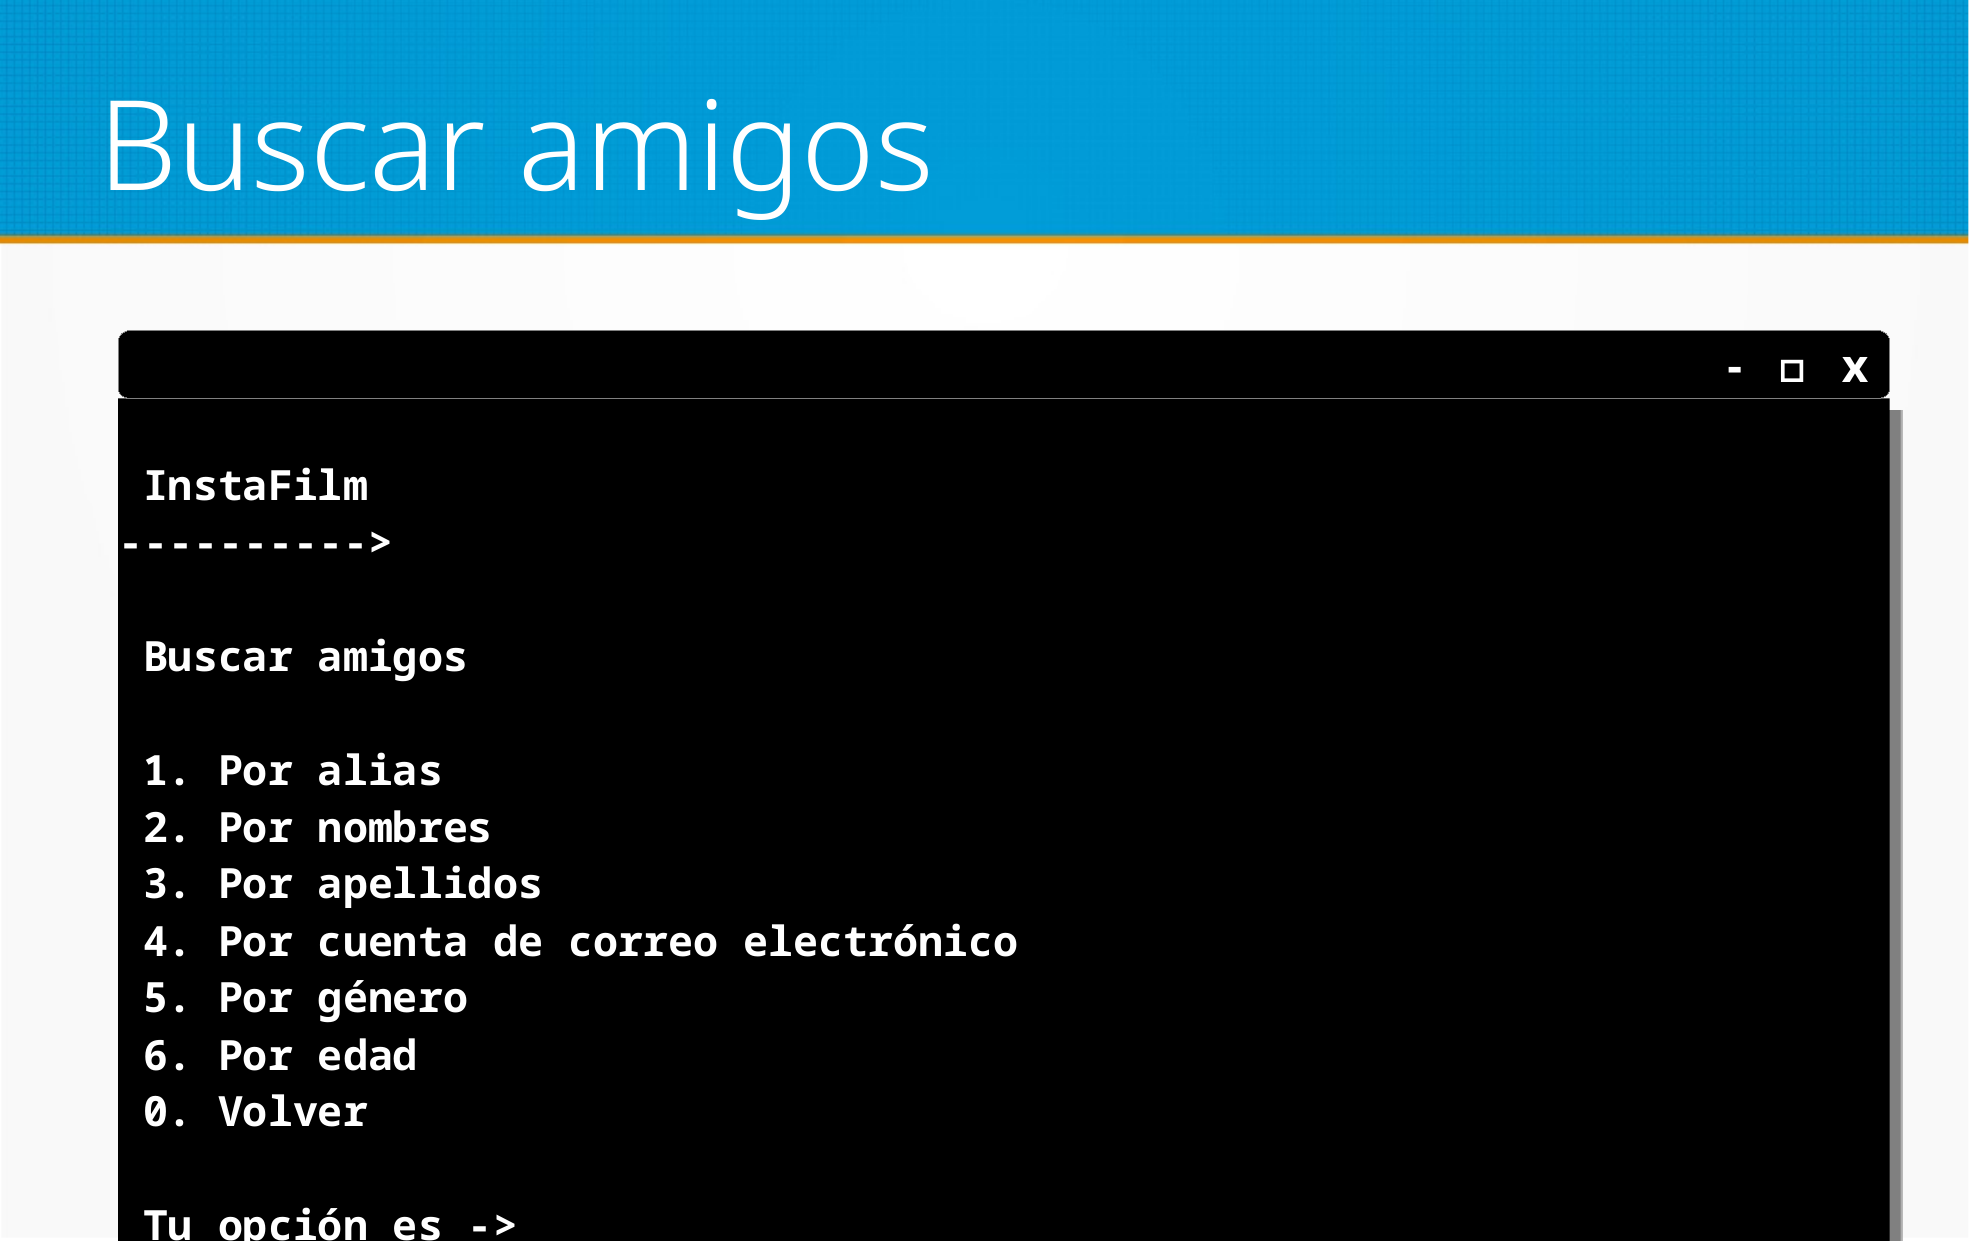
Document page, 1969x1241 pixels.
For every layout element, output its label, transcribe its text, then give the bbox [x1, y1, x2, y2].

text_box - □ x [118, 330, 1890, 399]
picture [0, 233, 1969, 1241]
text_box InstaFilm ----------> Buscar amigos 1. Por alias 2. Por nombres 3. Por apellidos 4. Por cuenta de correo electrónico 5. Por género 6. Por edad 0. Volver Tu opción es -> [118, 398, 1890, 1123]
title Buscar amigos [98, 19, 1870, 227]
